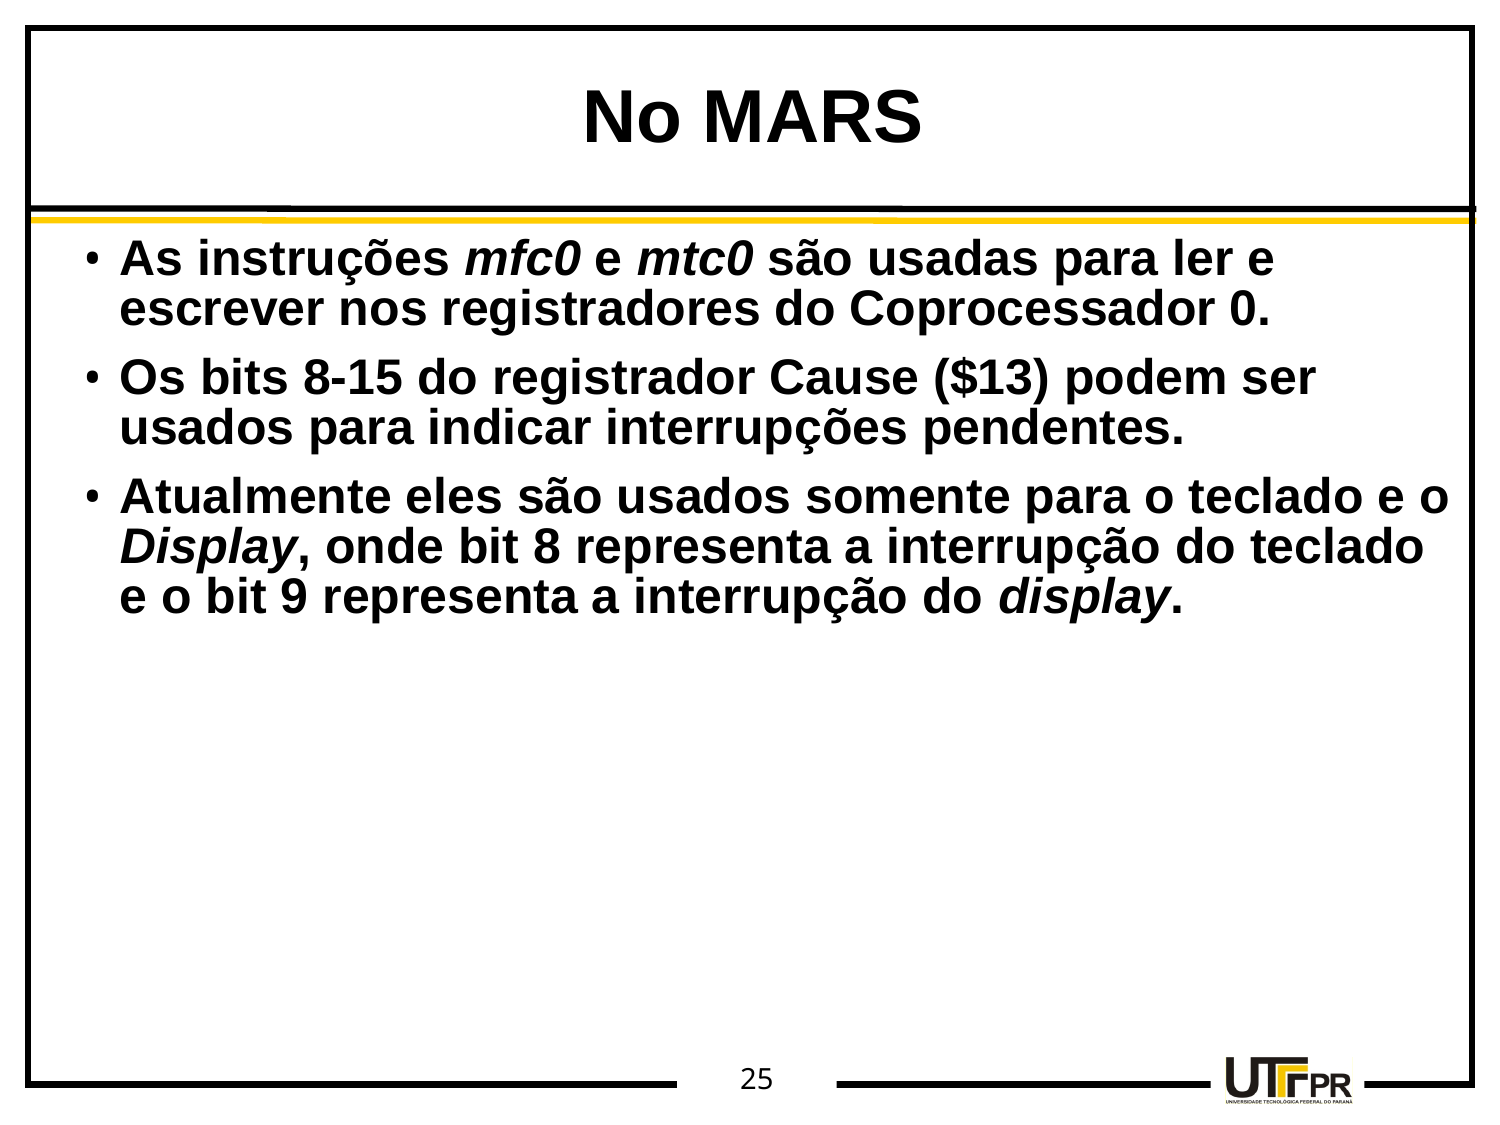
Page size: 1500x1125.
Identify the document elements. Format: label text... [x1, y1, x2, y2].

picture [1225, 1079, 1353, 1104]
title No MARS [29, 29, 1477, 207]
list As instruções mfc0 e mtc0 são usadas para ler e escrever nos registradores do Coprocessador 0. Os bits 8-15 do registrador Cause ($13) podem ser usados para indicar interrupções pendentes. Atualmente eles são usados somente para o teclado e o Display, onde bit 8 representa a interrupção do teclado e o bit 9 representa a interrupção do display. [31, 227, 1477, 1079]
